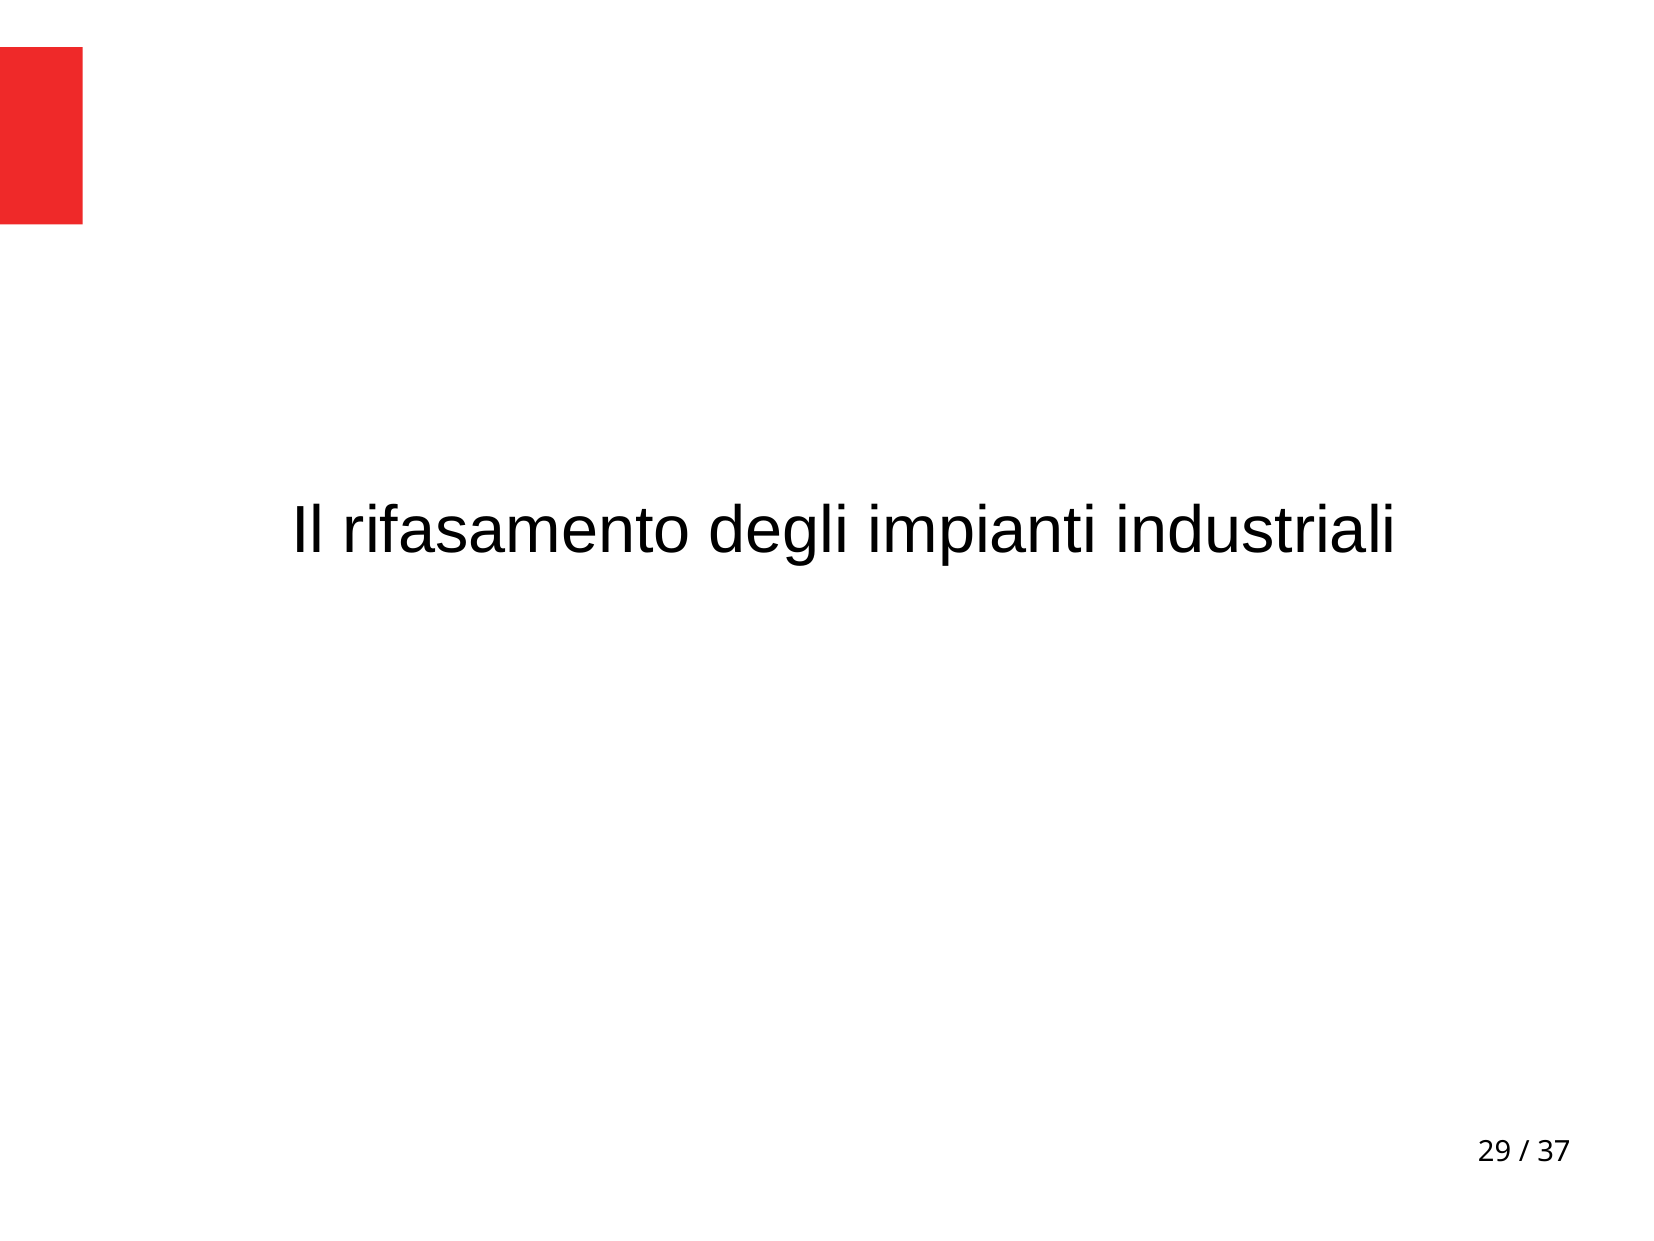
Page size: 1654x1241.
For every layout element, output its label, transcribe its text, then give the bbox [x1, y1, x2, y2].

subtitle Il rifasamento degli impianti industriali [118, 49, 1571, 1010]
